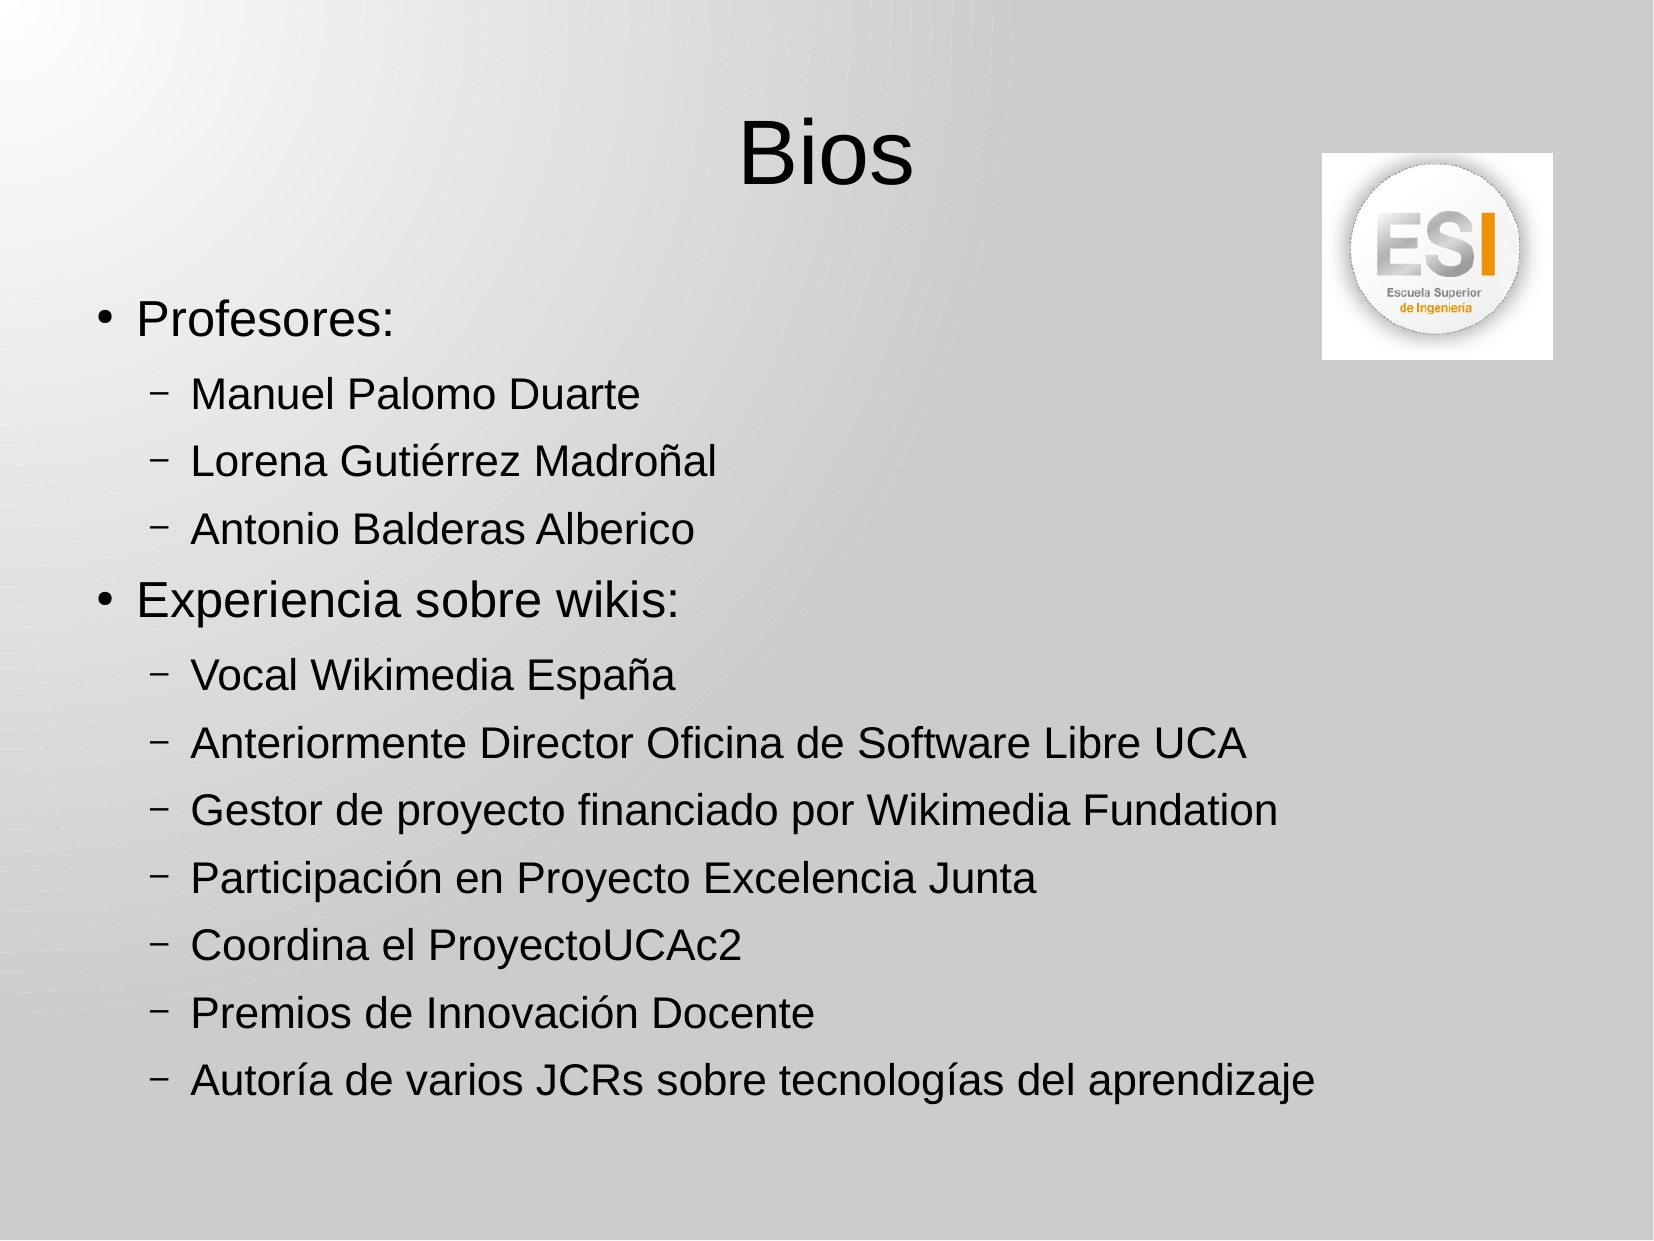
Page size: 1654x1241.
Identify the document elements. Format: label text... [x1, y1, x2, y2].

title Bios [82, 49, 1571, 257]
picture [1322, 153, 1553, 360]
list Profesores: Manuel Palomo Duarte Lorena Gutiérrez Madroñal Antonio Balderas Alberico Experiencia sobre wikis: Vocal Wikimedia España Anteriormente Director Oficina de Software Libre UCA Gestor de proyecto financiado por Wikimedia Fundation Participación en Proyecto Excelencia Junta Coordina el ProyectoUCAc2 Premios de Innovación Docente Autoría de varios JCRs sobre tecnologías del aprendizaje [82, 290, 1538, 1109]
